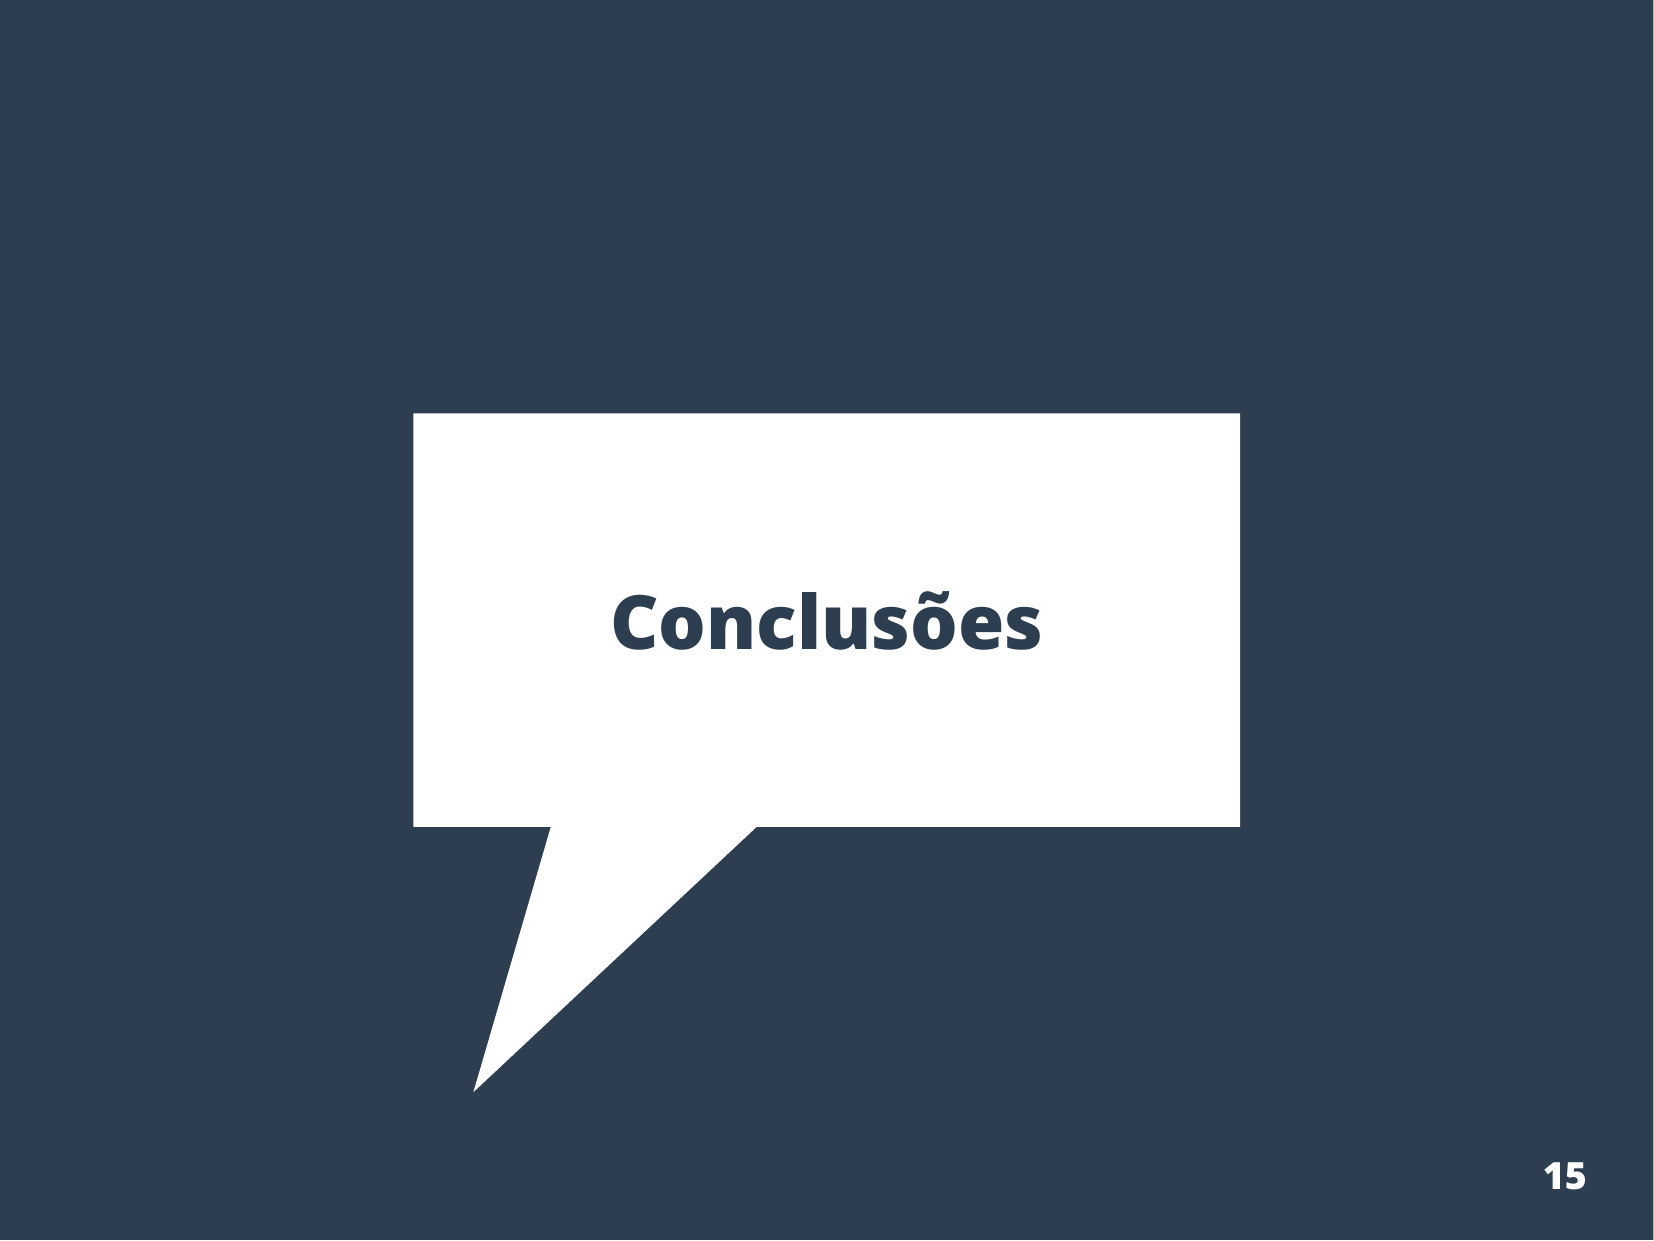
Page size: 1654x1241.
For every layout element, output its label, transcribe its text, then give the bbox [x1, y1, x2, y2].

title Conclusões [442, 442, 1211, 798]
